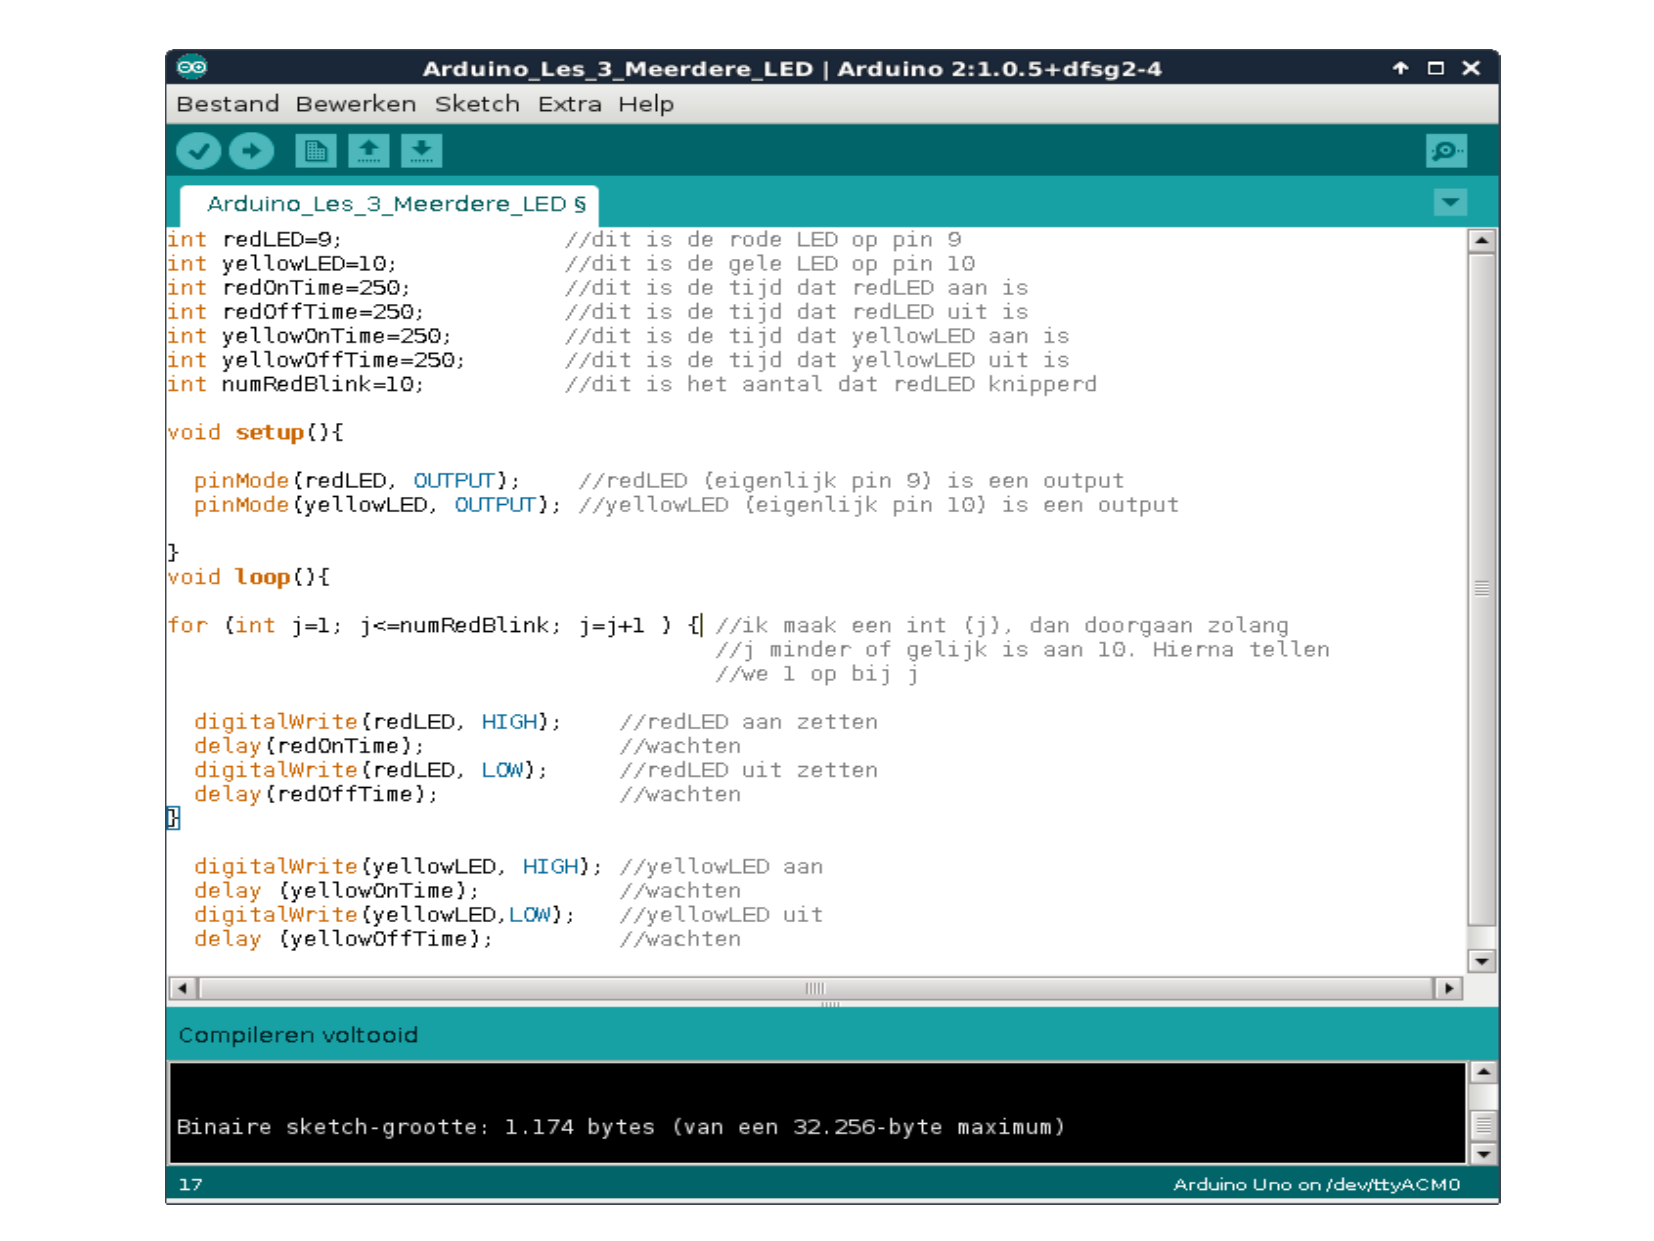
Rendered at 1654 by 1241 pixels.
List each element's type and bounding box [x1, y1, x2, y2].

picture [165, 49, 1501, 1205]
